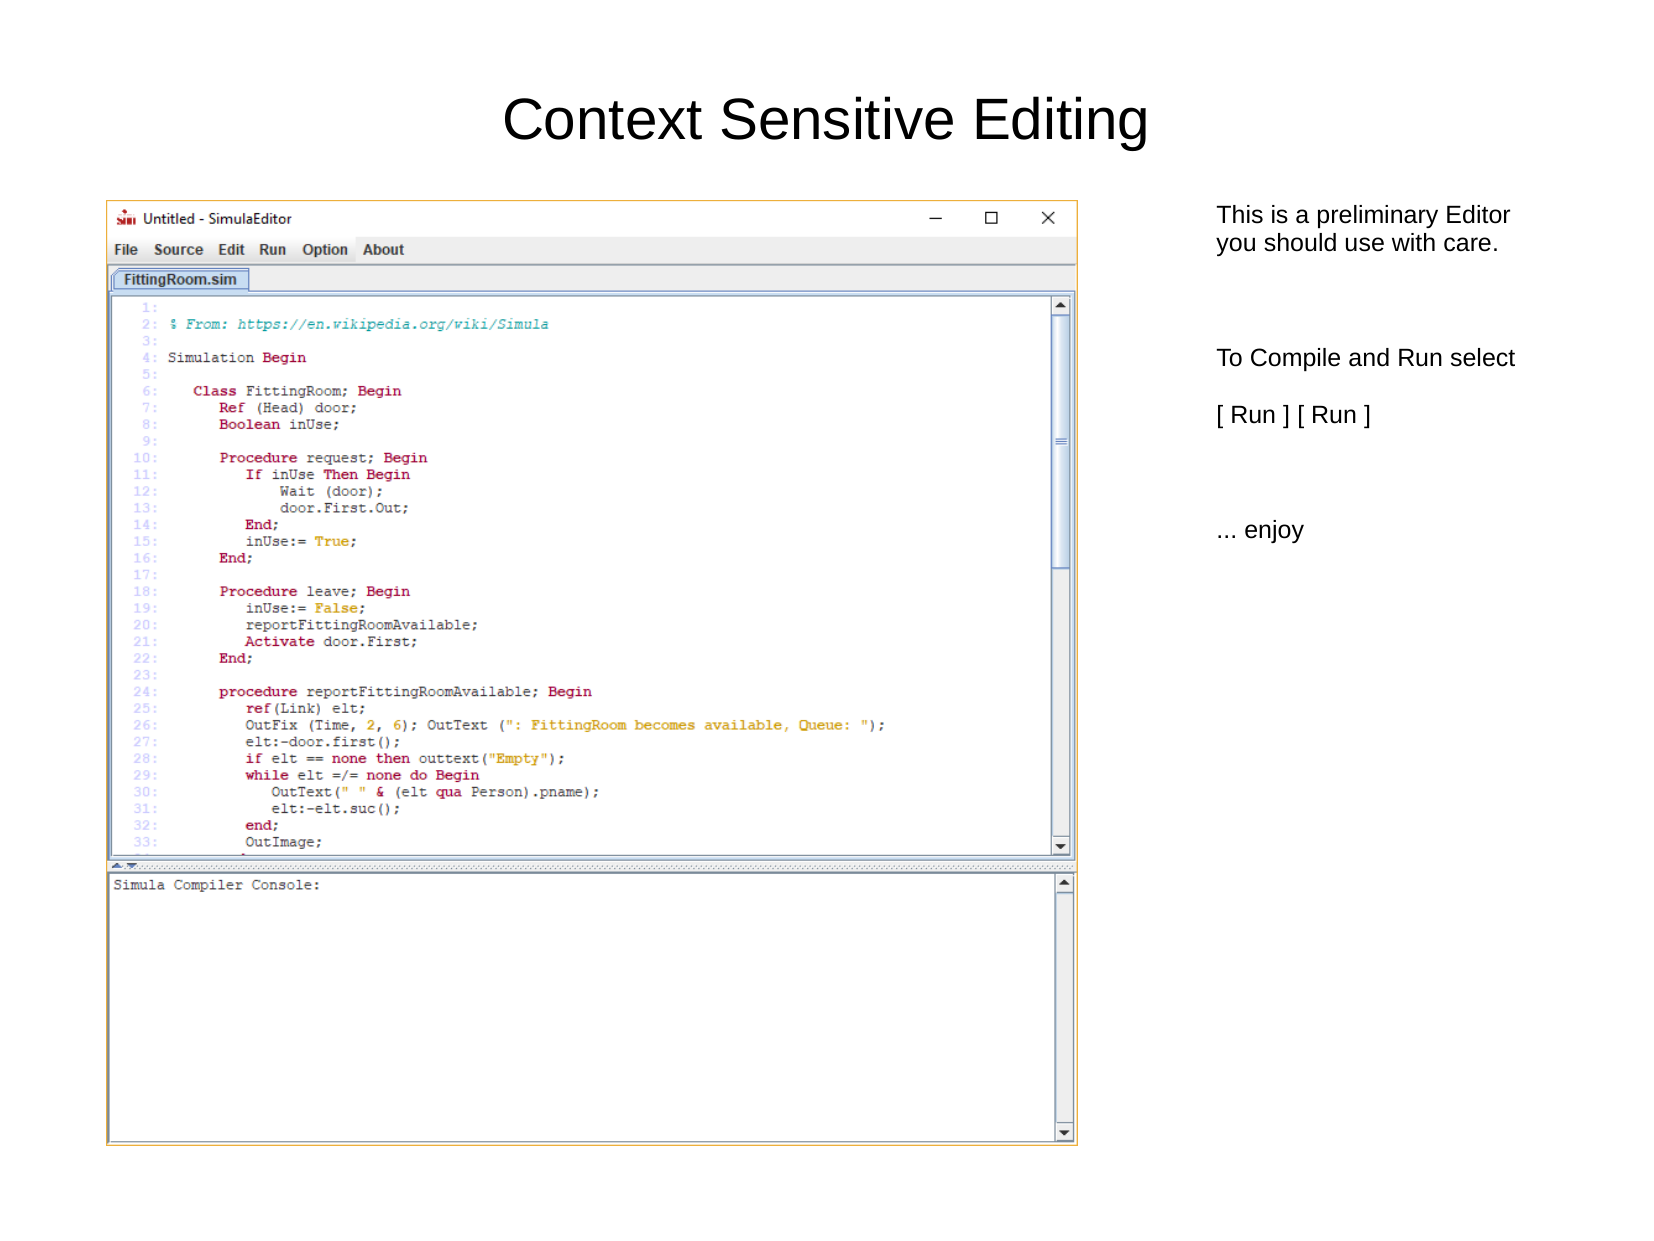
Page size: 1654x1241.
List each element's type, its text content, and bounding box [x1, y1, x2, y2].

picture [106, 200, 1078, 1146]
title Context Sensitive Editing [82, 49, 1571, 189]
list This is a preliminary Editor you should use with care. To Compile and Run select [ Run ] [ Run ] ... enjoy [1145, 200, 1559, 545]
